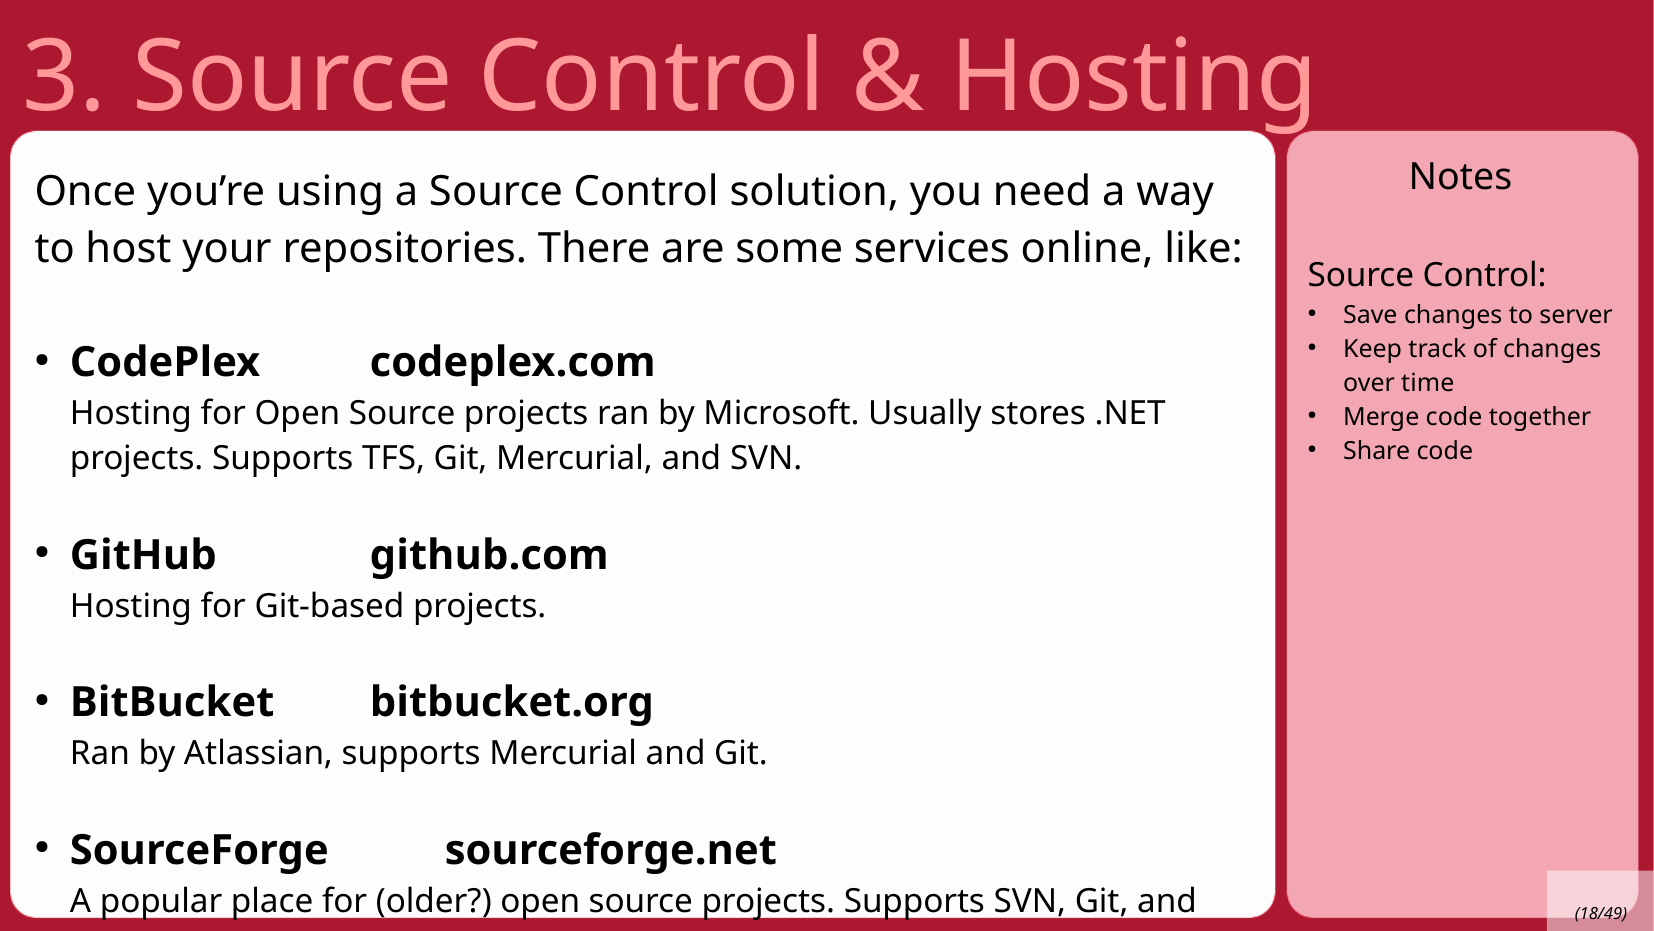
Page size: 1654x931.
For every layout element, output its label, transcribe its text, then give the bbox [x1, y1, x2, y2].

picture [0, 0, 1654, 931]
text_box Once you’re using a Source Control solution, you need a way to host your repositories. There are some services online, like: CodePlex codeplex.com Hosting for Open Source projects ran by Microsoft. Usually stores .NET projects. Supports TFS, Git, Mercurial, and SVN. GitHub github.com Hosting for Git-based projects. BitBucket bitbucket.org Ran by Atlassian, supports Mercurial and Git. SourceForge sourceforge.net A popular place for (older?) open source projects. Supports SVN, Git, and Mercurial. [34, 161, 1248, 826]
text_box (<number>/49) [1546, 877, 1654, 931]
text_box Notes Source Control: Save changes to server Keep track of changes over time Merge code together Share code [1290, 141, 1631, 419]
title 3. Source Control & Hosting [22, 7, 1511, 136]
